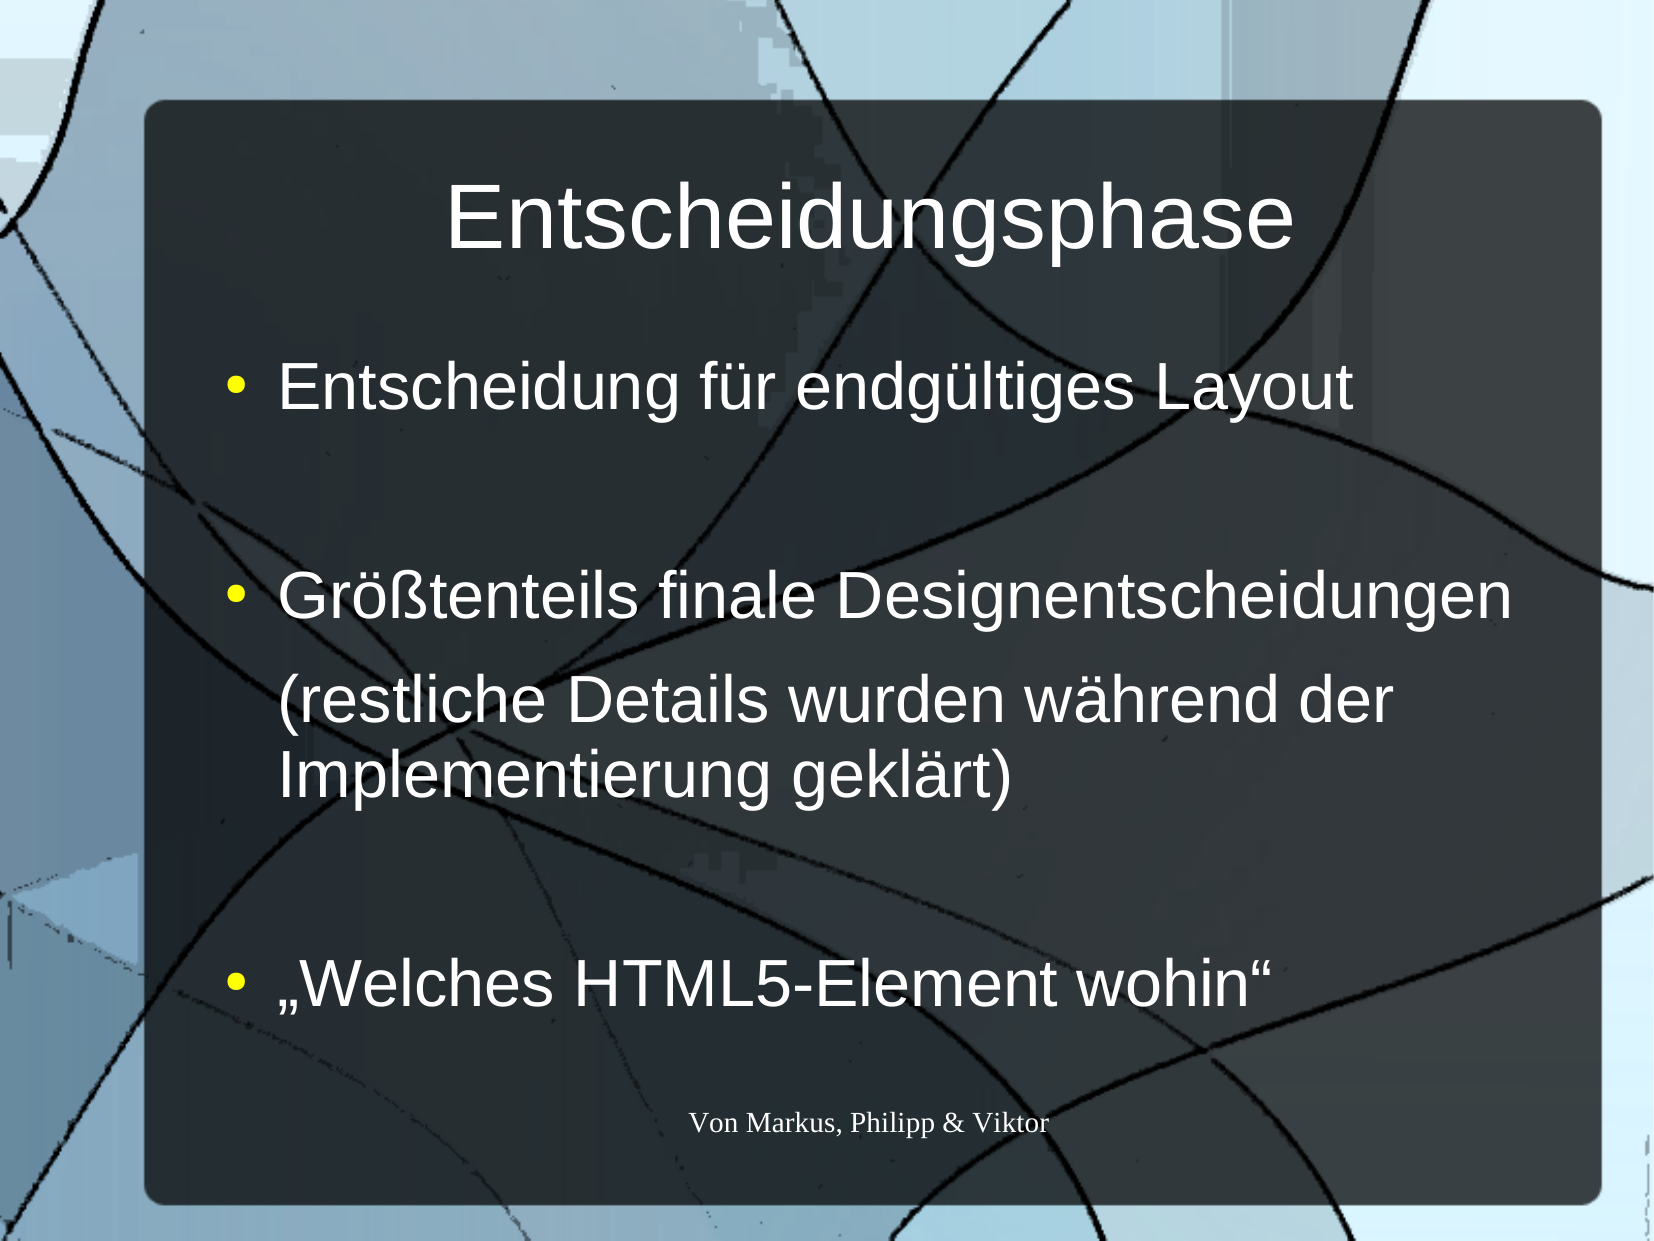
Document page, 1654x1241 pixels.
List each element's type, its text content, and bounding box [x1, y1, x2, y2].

picture [0, 0, 1654, 1241]
list Entscheidung für endgültiges Layout Größtenteils finale Designentscheidungen (restliche Details wurden während der Implementierung geklärt) „Welches HTML5-Element wohin“ [206, 349, 1571, 1125]
title Entscheidungsphase [159, 108, 1583, 325]
